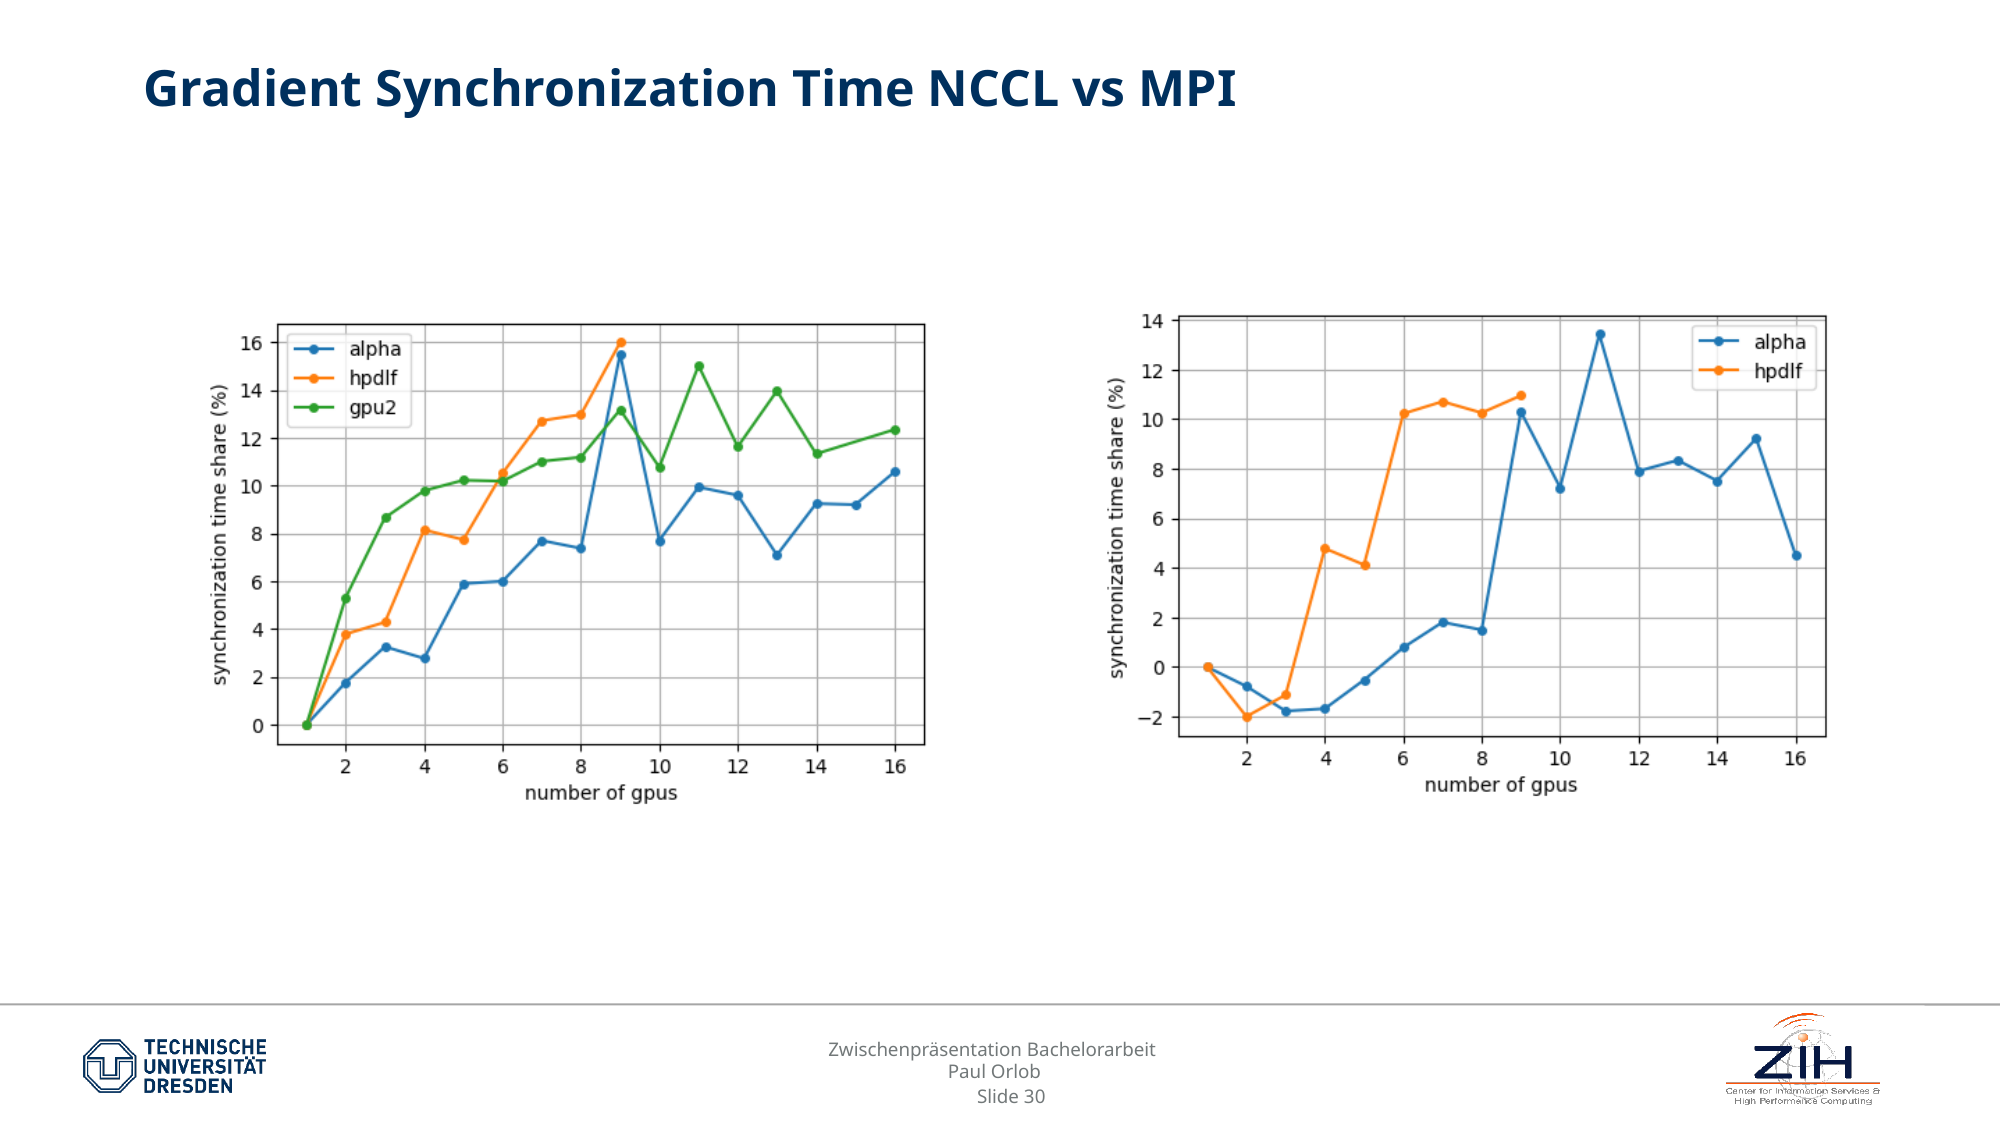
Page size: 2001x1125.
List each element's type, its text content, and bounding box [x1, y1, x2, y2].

picture [1726, 1013, 1880, 1105]
title Gradient Synchronization Time NCCL vs MPI [143, 56, 1880, 169]
picture [83, 1039, 266, 1093]
picture [1095, 299, 1838, 810]
picture [198, 310, 938, 818]
